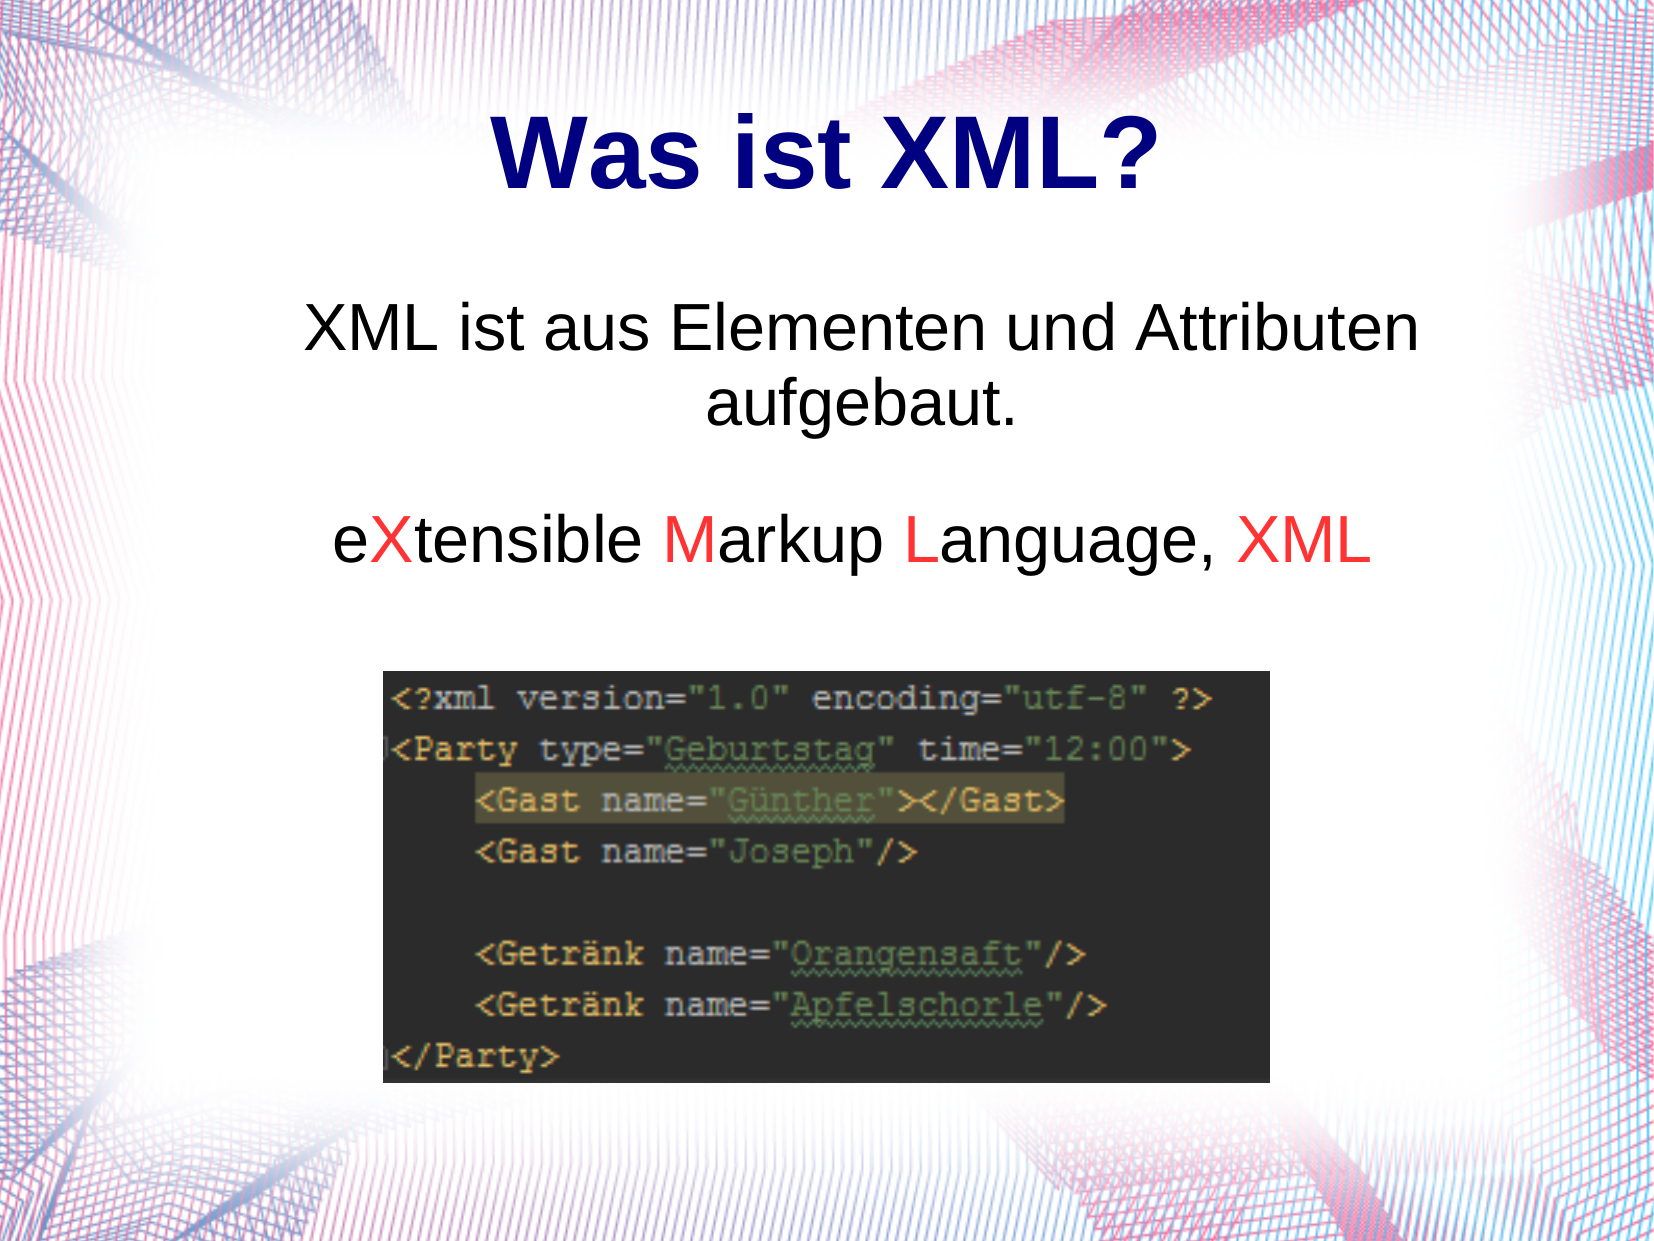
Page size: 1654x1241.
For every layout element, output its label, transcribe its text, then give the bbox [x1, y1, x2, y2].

list eXtensible Markup Language, XML [82, 501, 1571, 1109]
picture [0, 0, 1654, 1241]
title Was ist XML? [82, 49, 1571, 257]
list XML ist aus Elementen und Attributen aufgebaut. [82, 290, 1571, 443]
